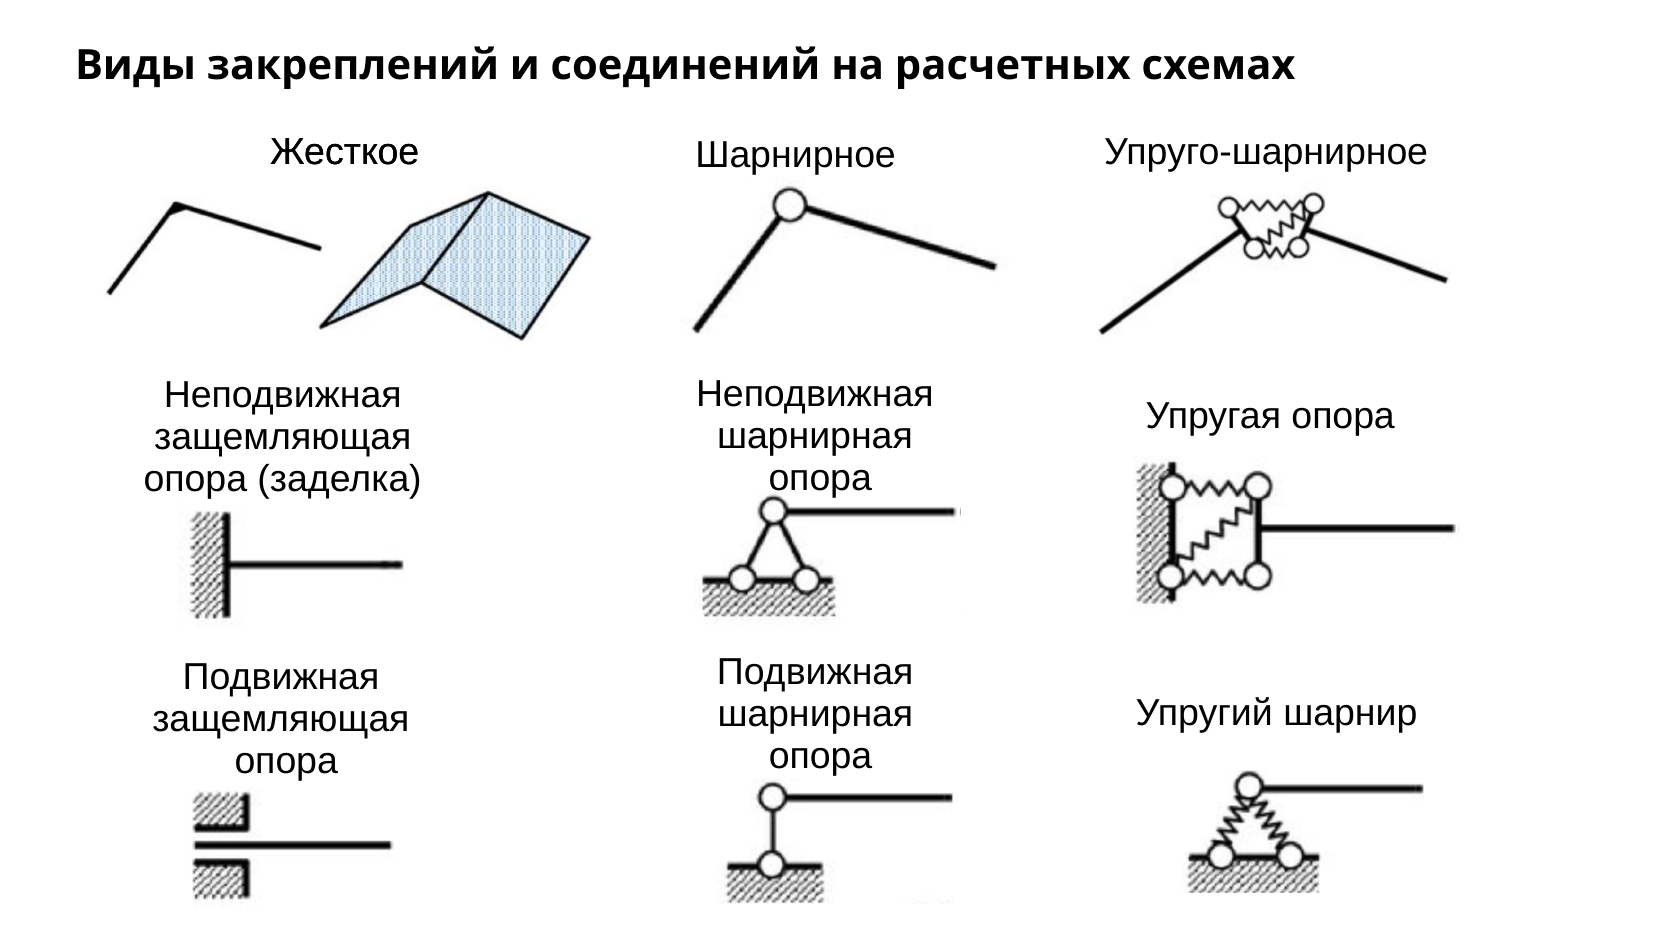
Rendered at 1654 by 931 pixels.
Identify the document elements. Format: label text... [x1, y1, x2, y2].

text_box Упругая опора [1130, 387, 1411, 445]
title Виды закреплений и соединений на расчетных схемах [75, 37, 1564, 91]
picture [178, 508, 404, 627]
picture [713, 794, 953, 904]
picture [1124, 453, 1459, 613]
picture [93, 179, 601, 361]
text_box Неподвижная шарнирная опора [681, 364, 960, 506]
text_box Шарнирное [680, 125, 911, 183]
picture [178, 789, 395, 912]
text_box Упругий шарнир [1120, 683, 1511, 783]
picture [694, 483, 961, 625]
text_box Жесткое [255, 122, 435, 180]
text_box Упруго-шарнирное [1089, 122, 1444, 180]
text_box Подвижная защемляющая опора [137, 647, 436, 789]
picture [1050, 161, 1471, 375]
picture [1180, 783, 1424, 893]
text_box Неподвижная защемляющая опора (заделка) [128, 366, 438, 508]
picture [657, 176, 1018, 358]
text_box Подвижная шарнирная опора [671, 643, 970, 794]
